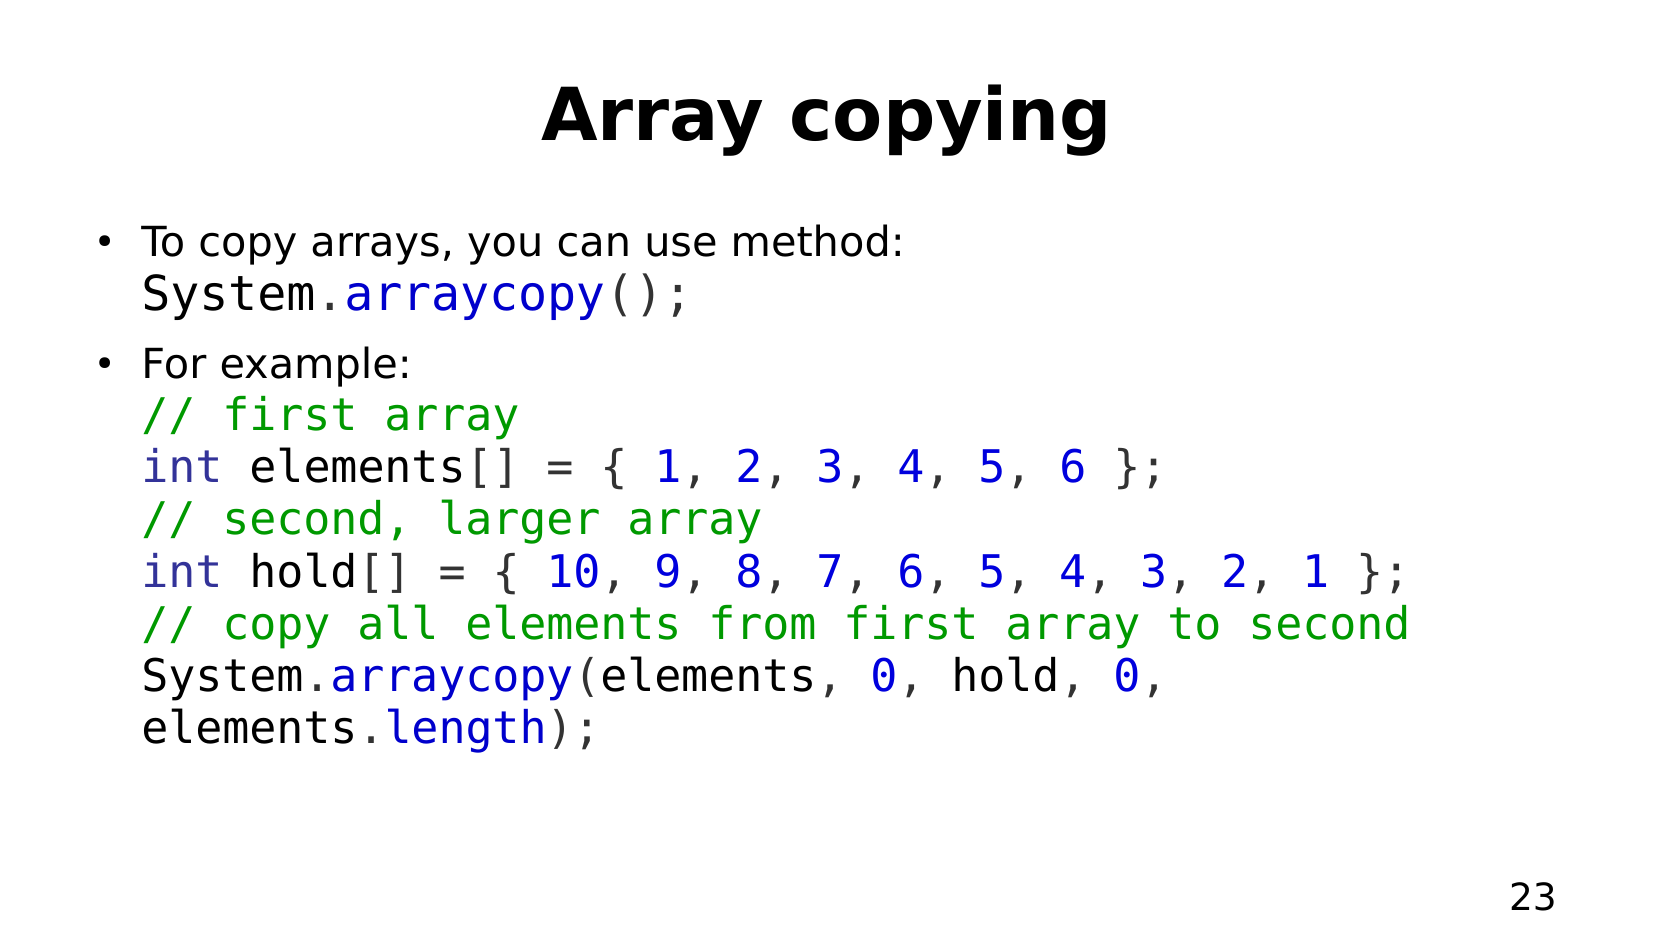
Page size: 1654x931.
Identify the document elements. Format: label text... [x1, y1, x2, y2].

list To copy arrays, you can use method: System.arraycopy(); For example: // first array int elements[] = { 1, 2, 3, 4, 5, 6 }; // second, larger array int hold[] = { 10, 9, 8, 7, 6, 5, 4, 3, 2, 1 }; // copy all elements from first array to second System.arraycopy(elements, 0, hold, 0, elements.length); [82, 217, 1538, 758]
title Array copying [82, 37, 1571, 193]
